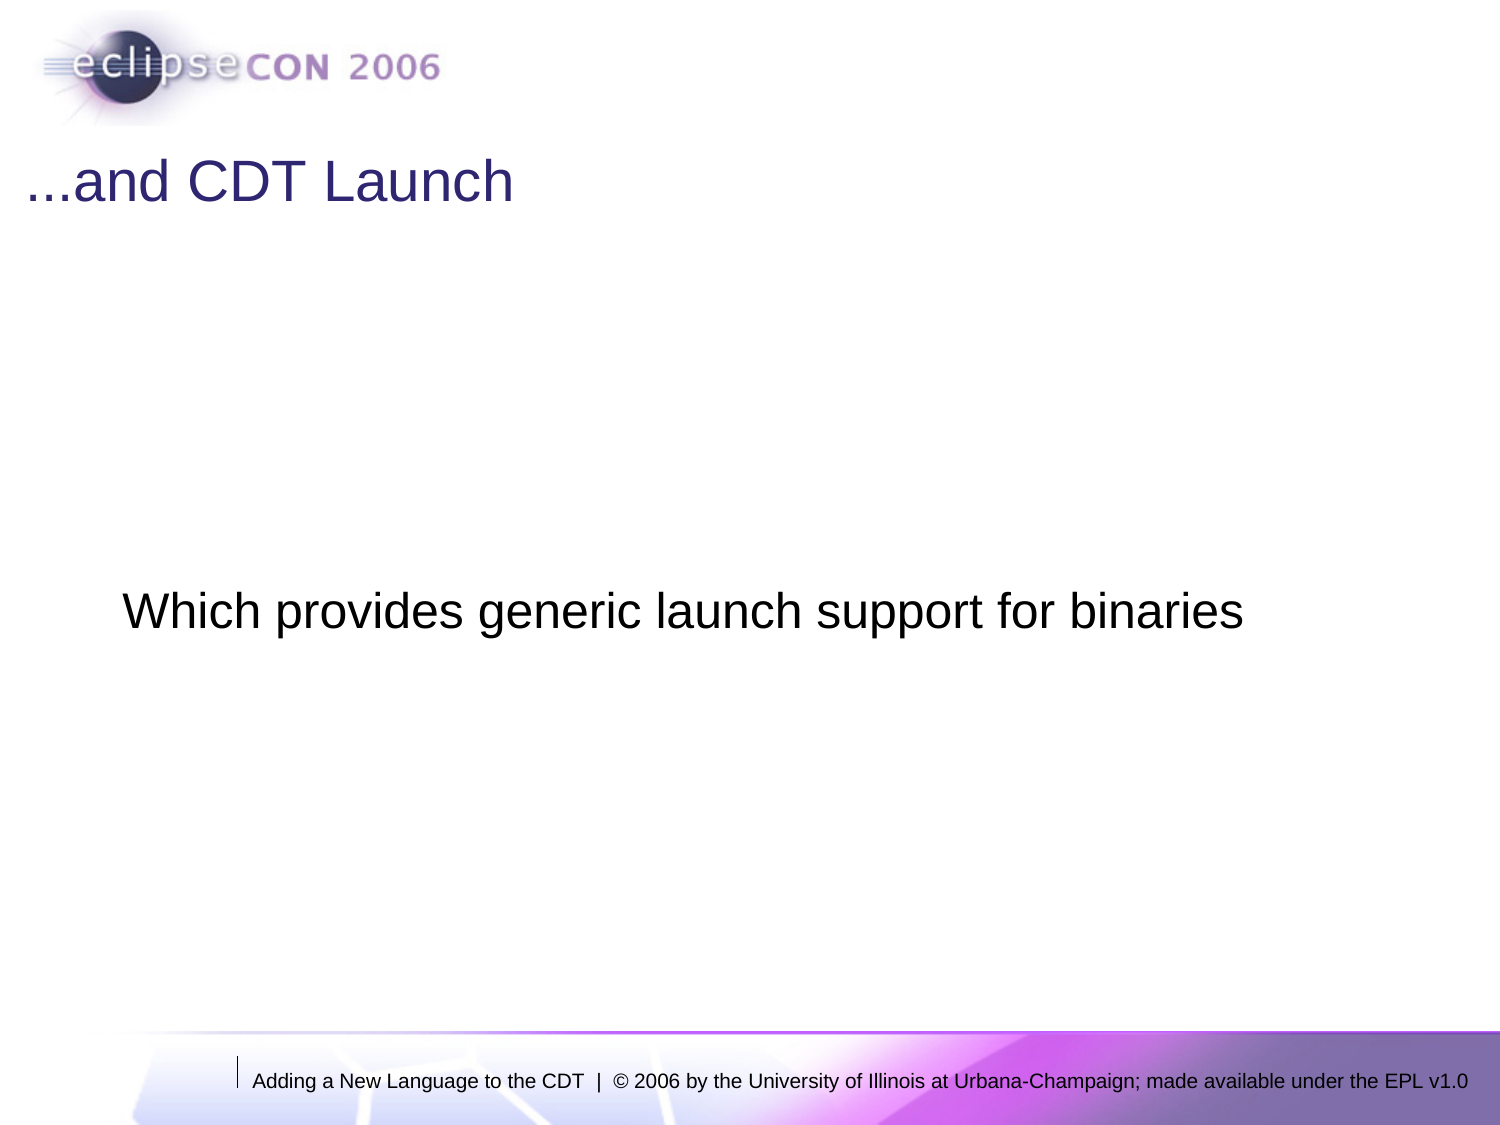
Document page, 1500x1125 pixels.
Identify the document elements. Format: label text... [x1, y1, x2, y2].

picture [0, 1031, 1500, 1125]
picture [31, 10, 1040, 126]
subtitle Which provides generic launch support for binaries [108, 291, 1378, 932]
title ...and CDT Launch [25, 142, 1378, 225]
